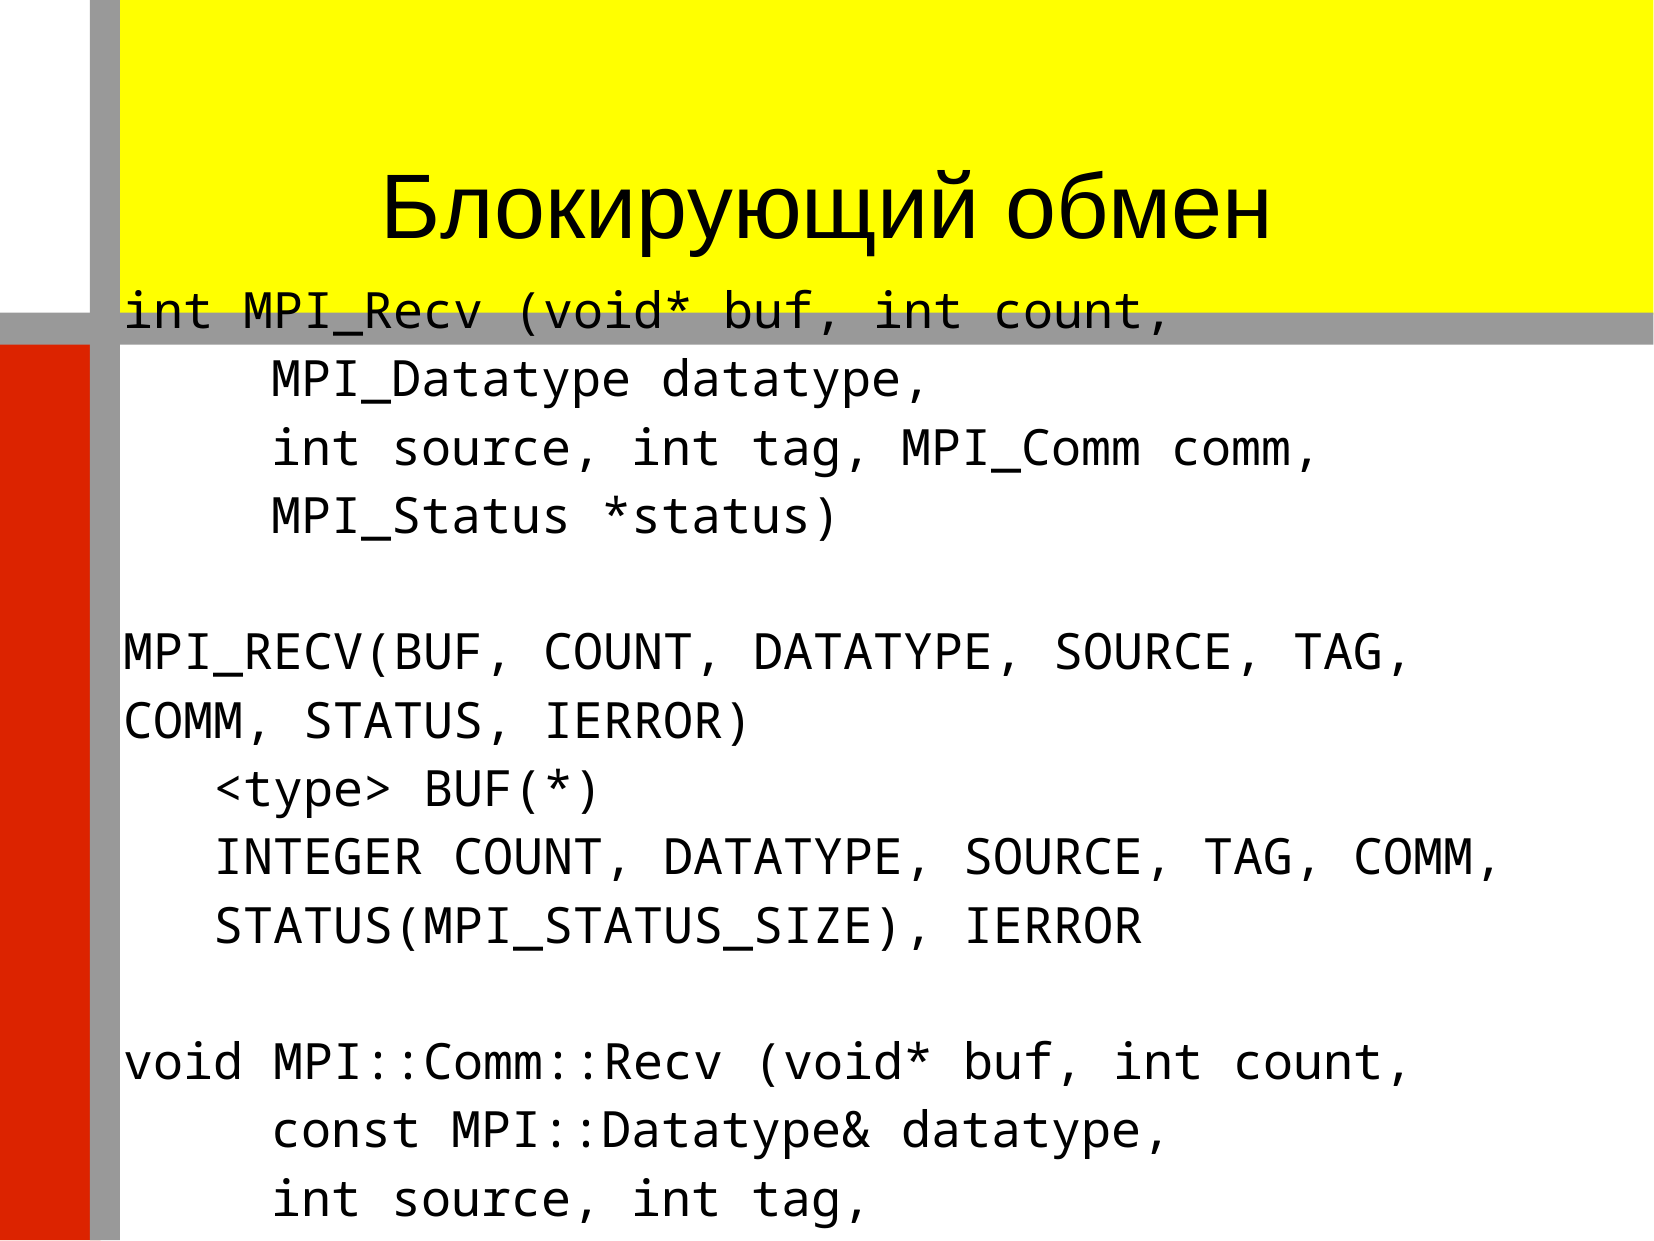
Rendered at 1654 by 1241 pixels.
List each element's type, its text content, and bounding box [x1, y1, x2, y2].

subtitle int MPI_Recv (void* buf, int count, MPI_Datatype datatype, int source, int tag, MPI_Comm comm, MPI_Status *status) MPI_RECV(BUF, COUNT, DATATYPE, SOURCE, TAG, COMM, STATUS, IERROR) <type> BUF(*) INTEGER COUNT, DATATYPE, SOURCE, TAG, COMM, STATUS(MPI_STATUS_SIZE), IERROR void MPI::Comm::Recv (void* buf, int count, const MPI::Datatype& datatype, int source, int tag, MPI::Status& status) const [123, 334, 1536, 1241]
title Блокирующий обмен [121, 102, 1534, 311]
